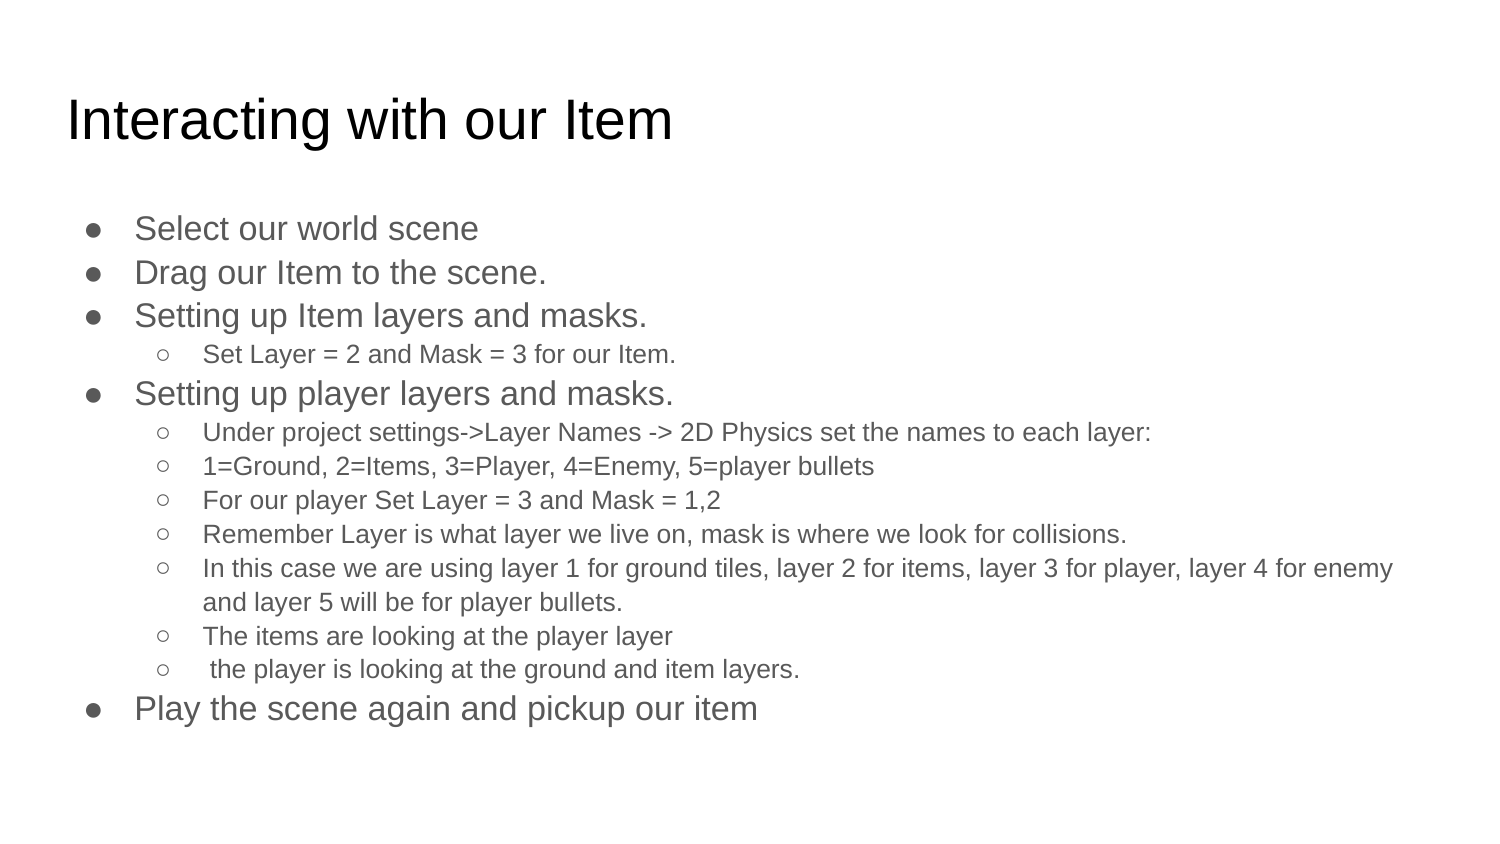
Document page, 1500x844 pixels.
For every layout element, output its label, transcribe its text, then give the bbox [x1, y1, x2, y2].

title Interacting with our Item [51, 72, 1449, 167]
list Select our world scene Drag our Item to the scene. Setting up Item layers and masks. Set Layer = 2 and Mask = 3 for our Item. Setting up player layers and masks. Under project settings->Layer Names -> 2D Physics set the names to each layer: 1=Ground, 2=Items, 3=Player, 4=Enemy, 5=player bullets For our player Set Layer = 3 and Mask = 1,2 Remember Layer is what layer we live on, mask is where we look for collisions. In this case we are using layer 1 for ground tiles, layer 2 for items, layer 3 for player, layer 4 for enemy and layer 5 will be for player bullets. The items are looking at the player layer the player is looking at the ground and item layers. Play the scene again and pickup our item [51, 189, 1449, 750]
